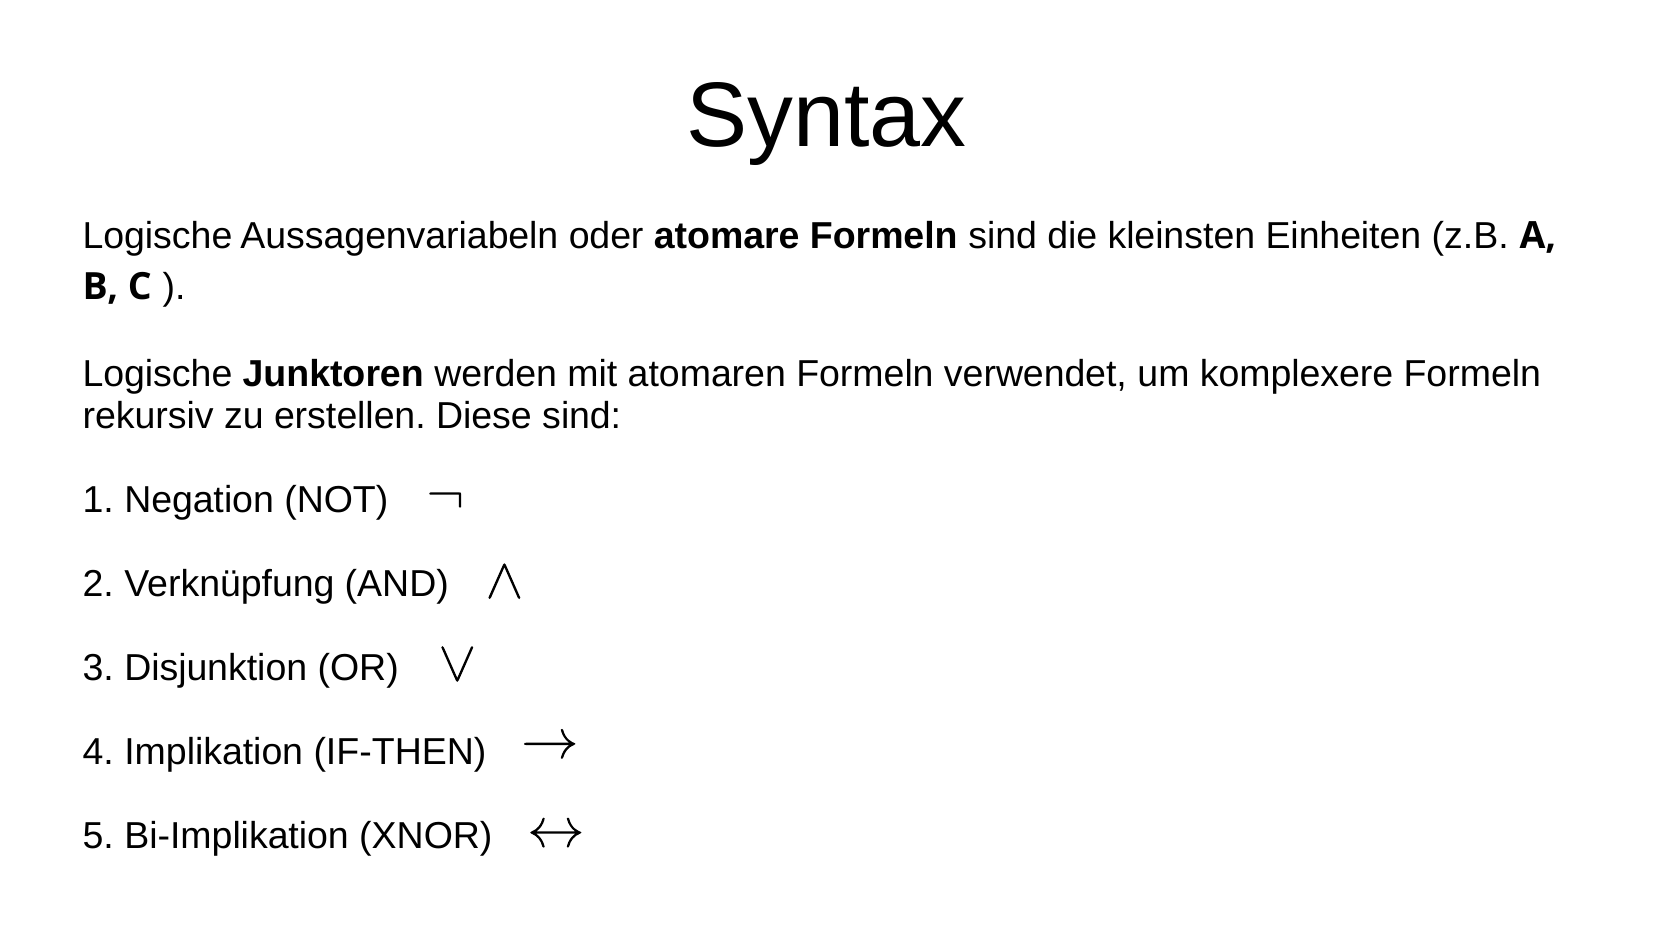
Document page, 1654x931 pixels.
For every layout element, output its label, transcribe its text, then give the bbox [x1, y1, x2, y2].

text_box [524, 728, 576, 759]
title Syntax [82, 37, 1571, 173]
text_box [441, 646, 474, 682]
text_box [530, 817, 582, 848]
text_box [488, 563, 521, 600]
text_box [429, 492, 462, 508]
subtitle Logische Aussagenvariabeln oder atomare Formeln sind die kleinsten Einheiten (z.B. A, B, C ). Logische Junktoren werden mit atomaren Formeln verwendet, um komplexere Formeln rekursiv zu erstellen. Diese sind: 1. Negation (NOT) 2. Verknüpfung (AND) 3. Disjunktion (OR) 4. Implikation (IF-THEN) 5. Bi-Implikation (XNOR) [82, 173, 1571, 849]
